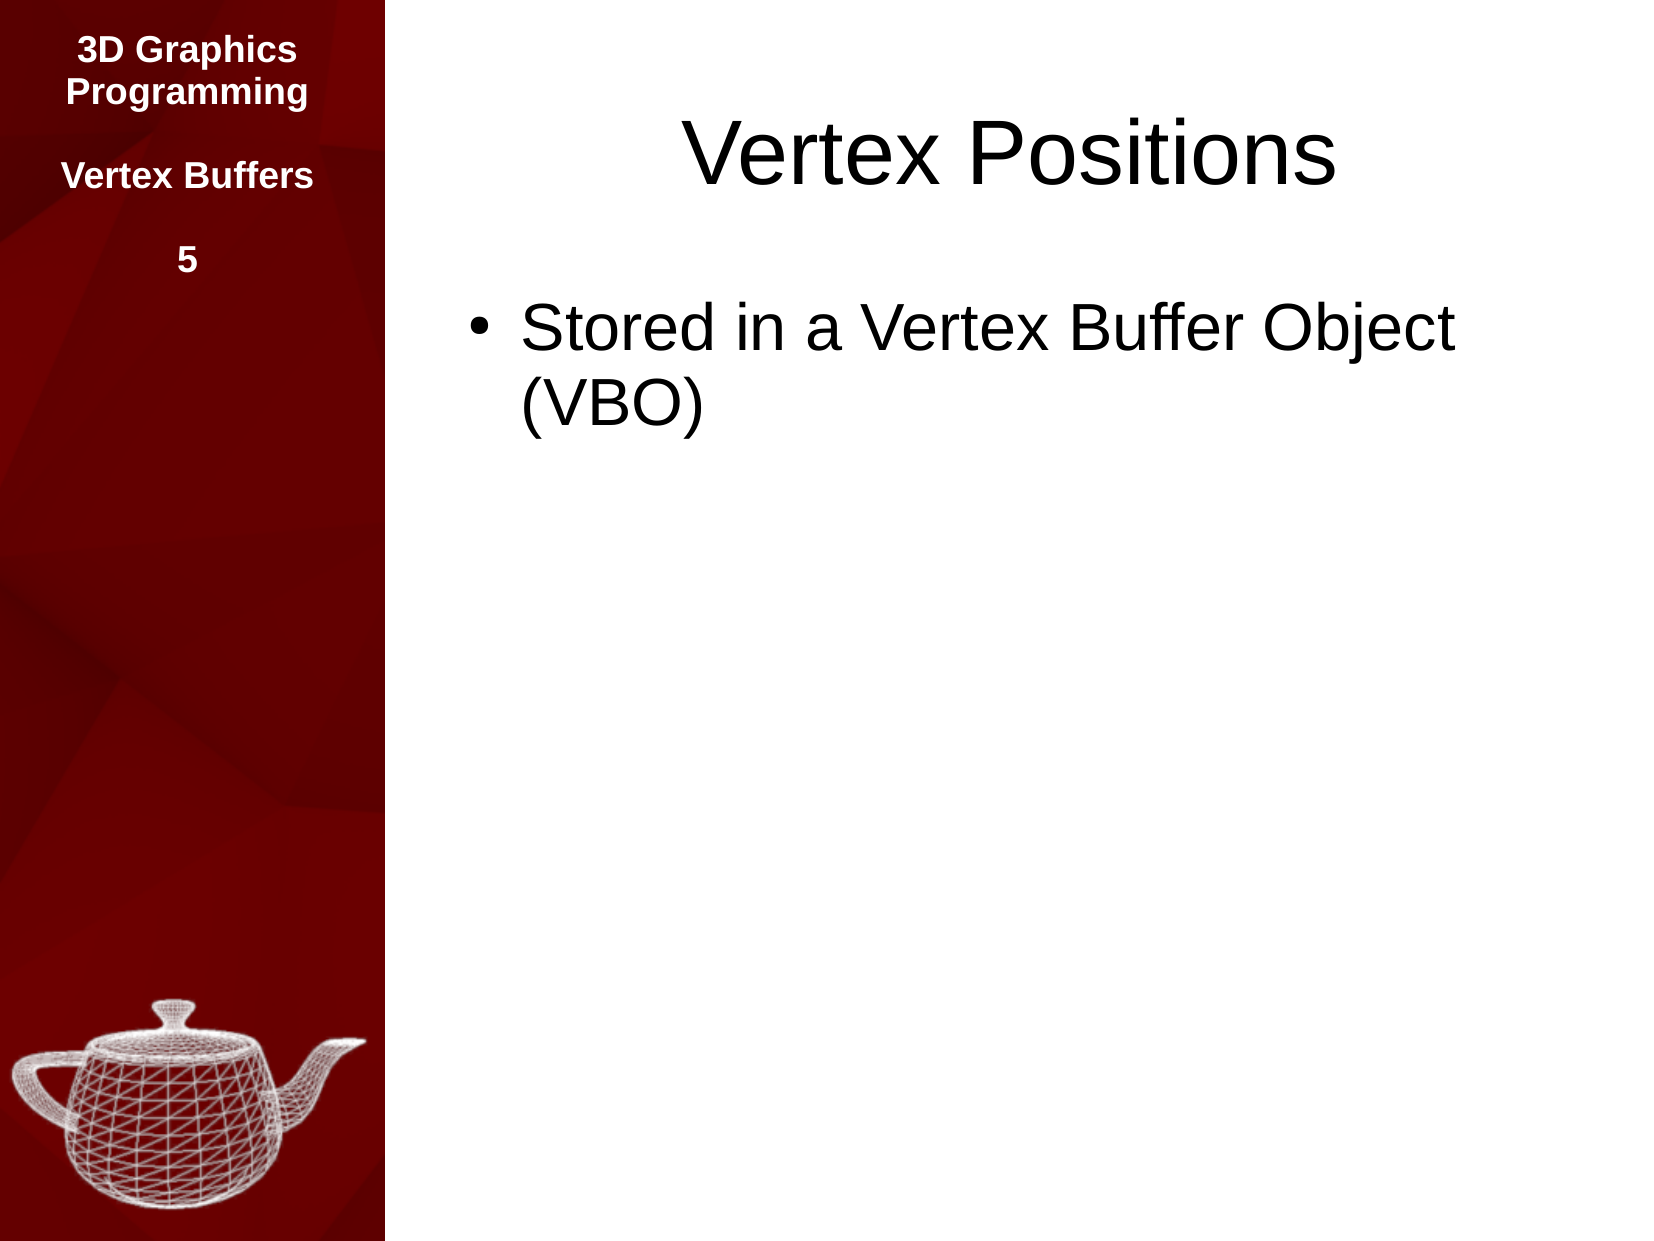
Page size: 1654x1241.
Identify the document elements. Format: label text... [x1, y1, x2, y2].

list Stored in a Vertex Buffer Object (VBO) [450, 290, 1571, 1010]
picture [0, 0, 385, 1241]
title Vertex Positions [450, 49, 1571, 257]
